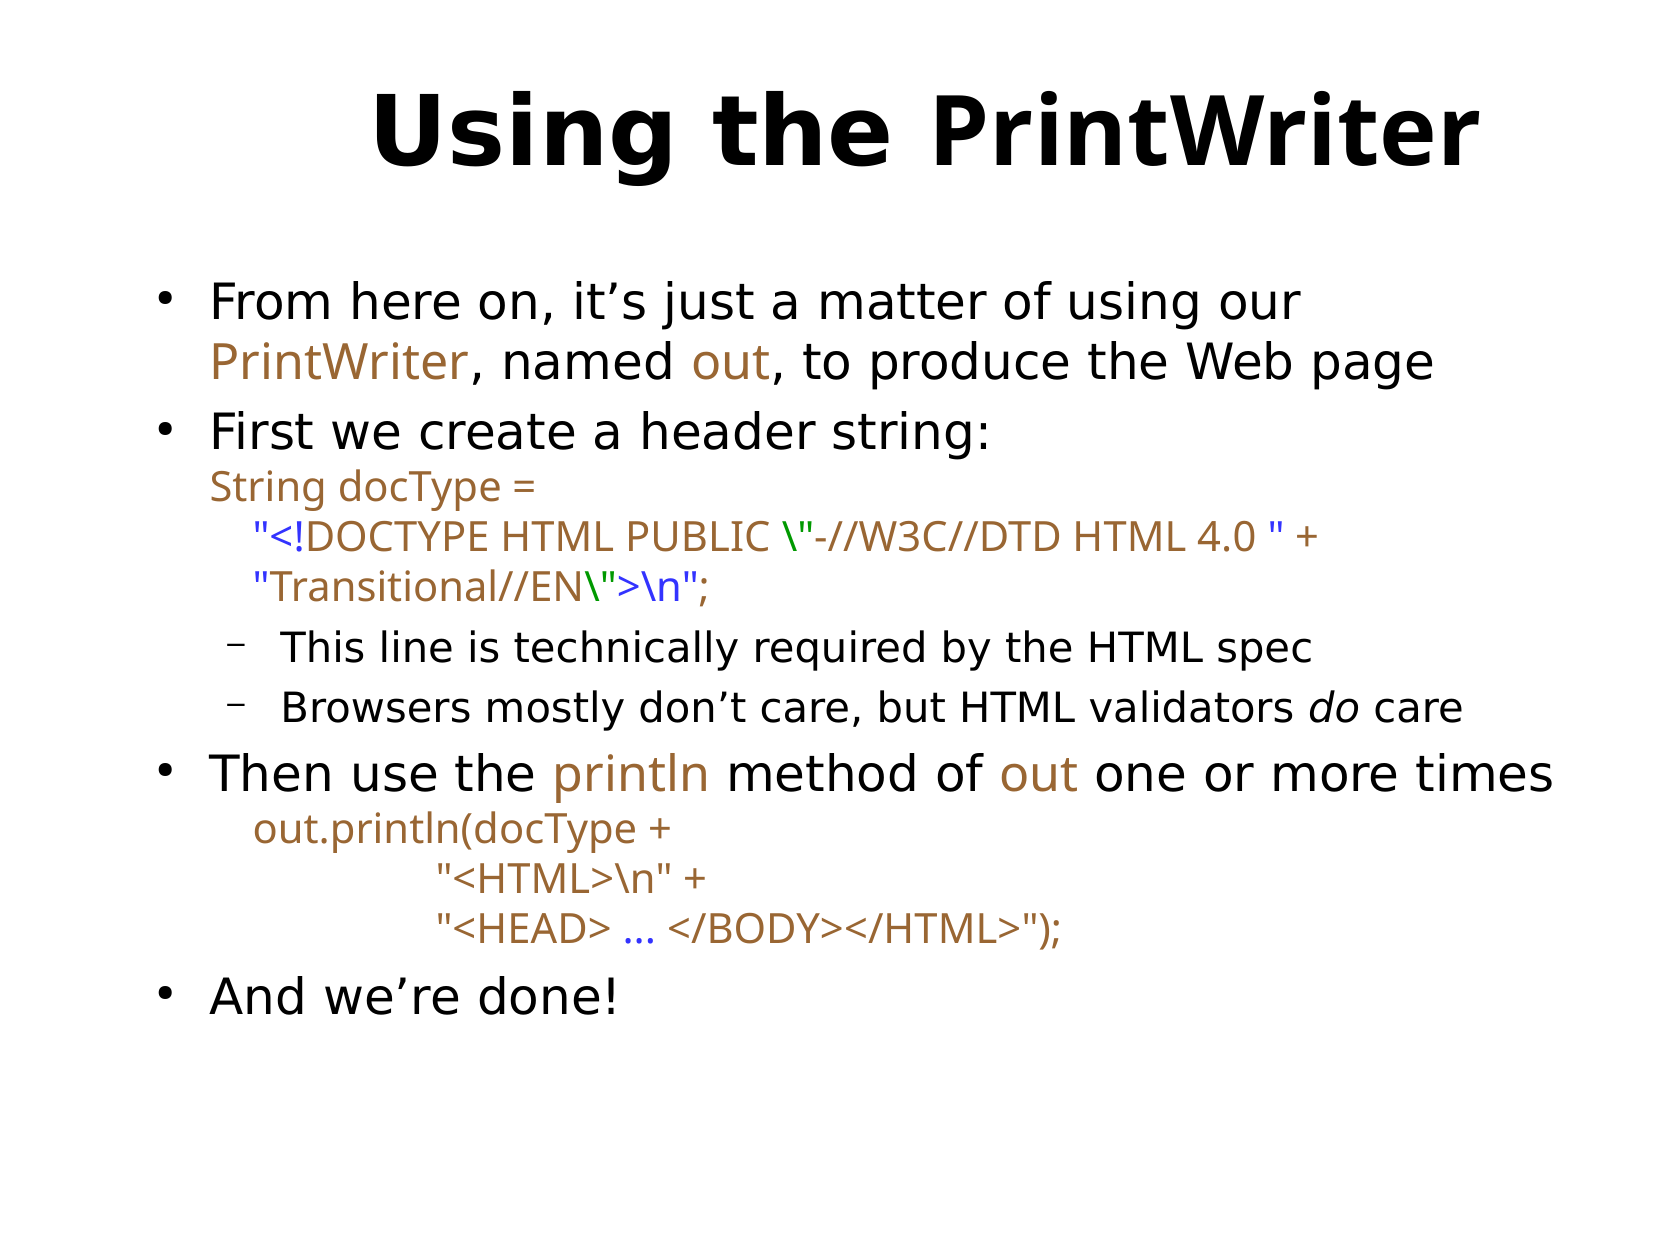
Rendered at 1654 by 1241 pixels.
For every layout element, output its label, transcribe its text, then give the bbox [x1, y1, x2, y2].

list From here on, it’s just a matter of using our PrintWriter, named out, to produce the Web page First we create a header string: String docType = "<!DOCTYPE HTML PUBLIC \"-//W3C//DTD HTML 4.0 " + "Transitional//EN\">\n"; This line is technically required by the HTML spec Browsers mostly don’t care, but HTML validators do care Then use the println method of out one or more times out.println(docType + "<HTML>\n" + "<HEAD> ... </BODY></HTML>"); And we’re done! [123, 261, 1571, 1172]
title Using the PrintWriter [220, 41, 1630, 193]
